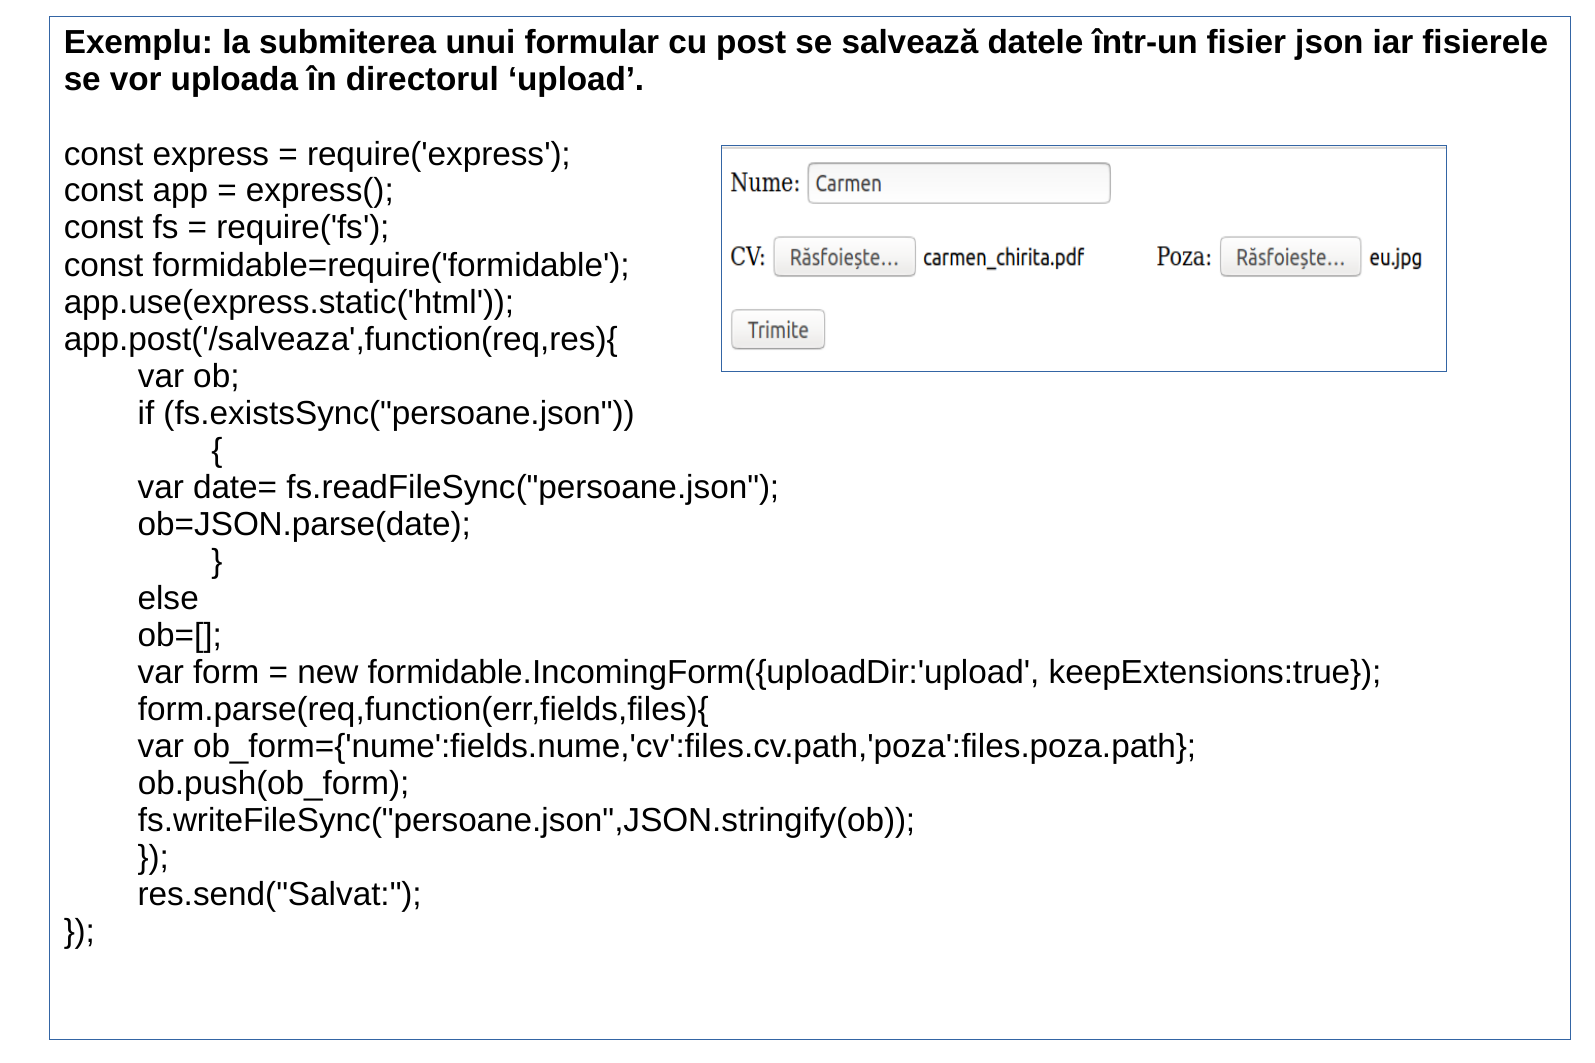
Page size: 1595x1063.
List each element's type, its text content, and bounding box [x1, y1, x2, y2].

text_box Exemplu: la submiterea unui formular cu post se salvează datele într-un fisier json iar fisierele se vor uploada în directorul ‘upload’. const express = require('express'); const app = express(); const fs = require('fs'); const formidable=require('formidable'); app.use(express.static('html')); app.post('/salveaza',function(req,res){ var ob; if (fs.existsSync("persoane.json")) { var date= fs.readFileSync("persoane.json"); ob=JSON.parse(date); } else ob=[]; var form = new formidable.IncomingForm({uploadDir:'upload', keepExtensions:true}); form.parse(req,function(err,fields,files){ var ob_form={'nume':fields.nume,'cv':files.cv.path,'poza':files.poza.path}; ob.push(ob_form); fs.writeFileSync("persoane.json",JSON.stringify(ob)); }); res.send("Salvat:"); }); [49, 16, 1571, 1040]
picture [721, 145, 1447, 372]
